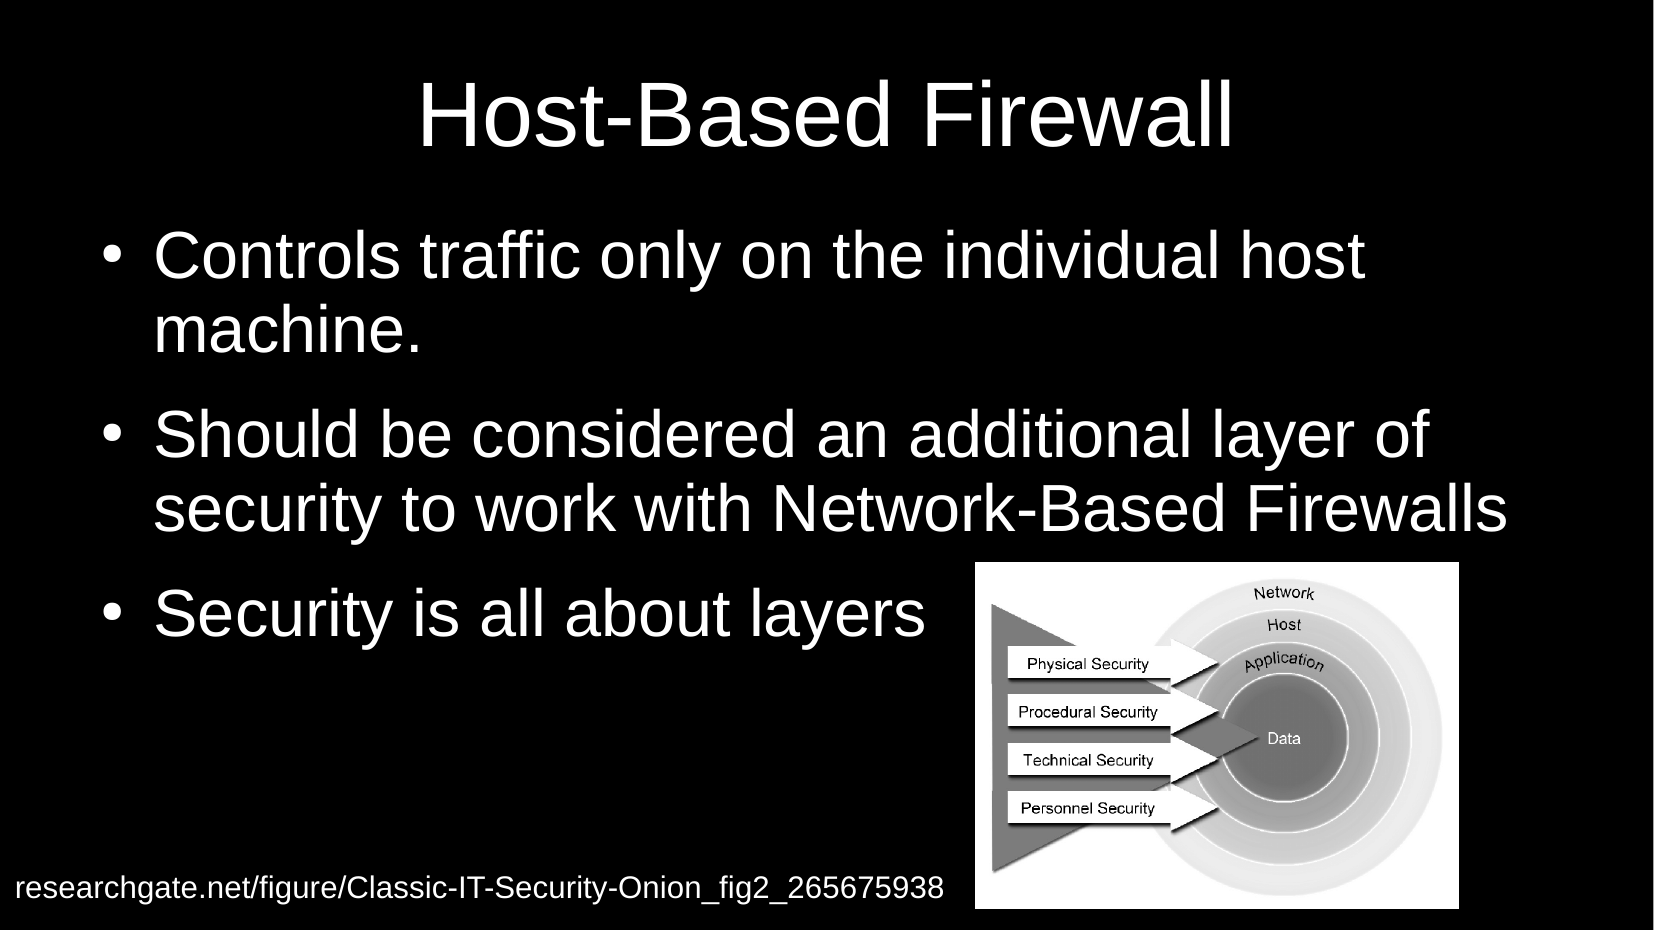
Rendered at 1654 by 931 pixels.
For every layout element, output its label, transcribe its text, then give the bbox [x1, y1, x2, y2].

picture [975, 562, 1459, 909]
text_box researchgate.net/figure/Classic-IT-Security-Onion_fig2_265675938 [0, 862, 1138, 920]
title Host-Based Firewall [82, 37, 1571, 193]
list Controls traffic only on the individual host machine. Should be considered an additional layer of security to work with Network-Based Firewalls Security is all about layers [82, 217, 1571, 758]
